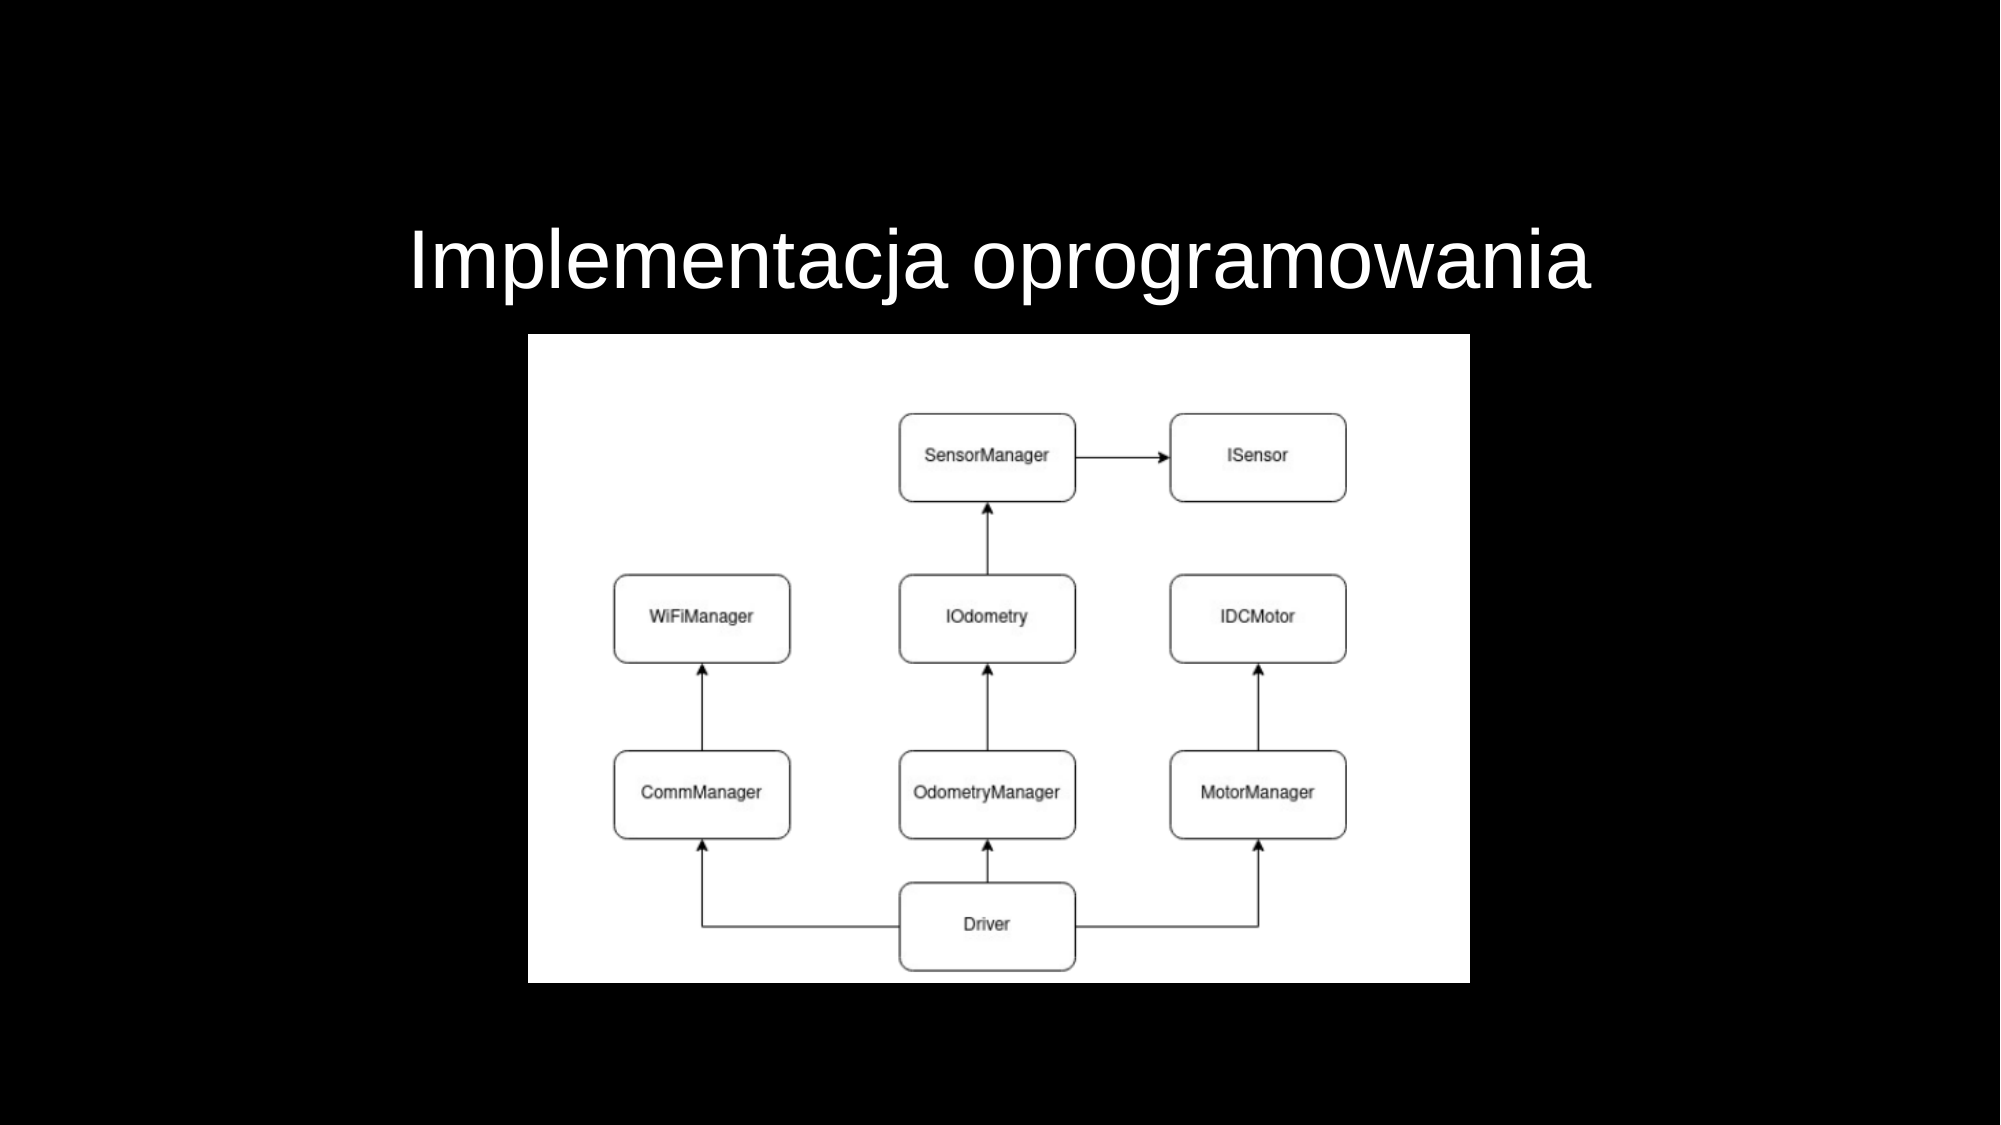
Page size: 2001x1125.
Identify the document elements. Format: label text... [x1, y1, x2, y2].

picture [528, 334, 1470, 983]
title Implementacja oprogramowania [187, 143, 1813, 367]
